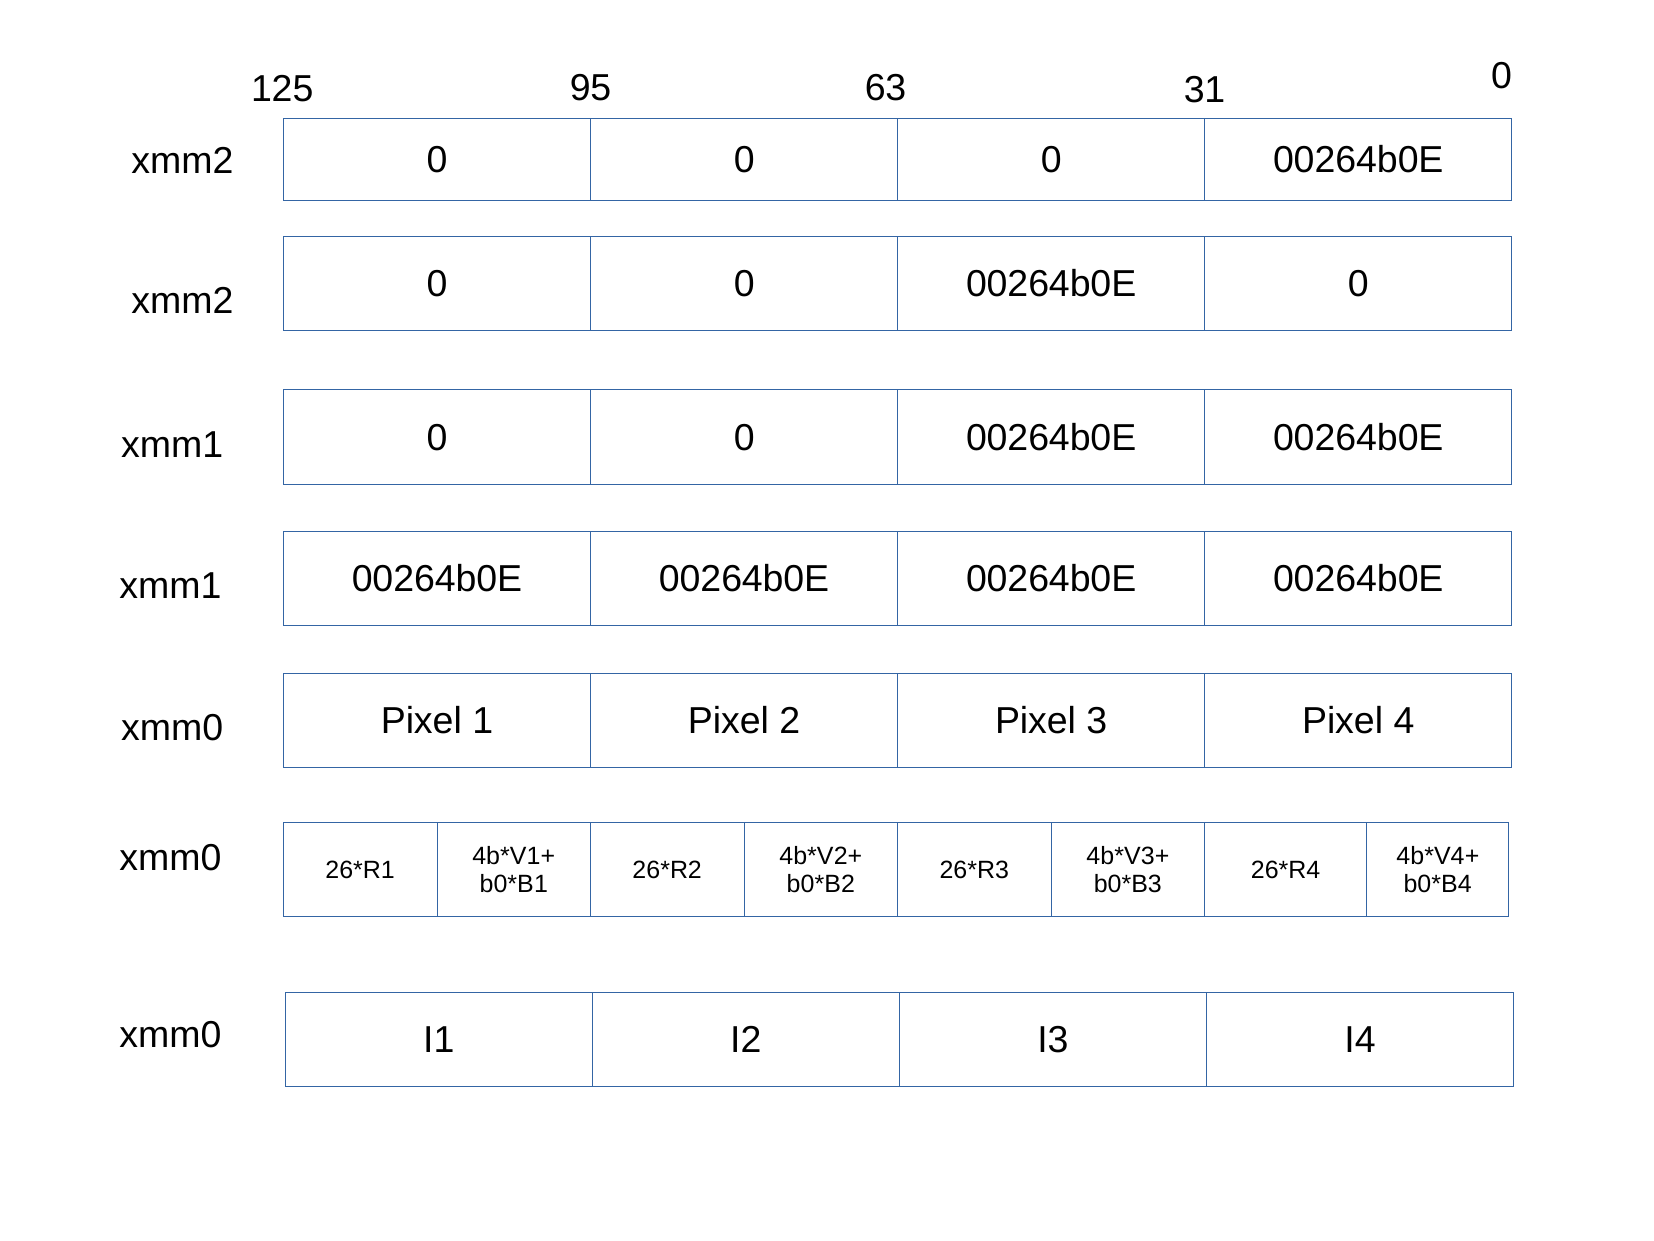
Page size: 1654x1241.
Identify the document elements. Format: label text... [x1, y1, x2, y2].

text_box 0 [283, 389, 590, 485]
text_box 63 [850, 59, 922, 116]
text_box 00264b0E [1204, 389, 1512, 485]
text_box Pixel 4 [1204, 673, 1512, 768]
text_box xmm1 [104, 557, 237, 615]
text_box xmm2 [116, 132, 236, 189]
text_box 26*R2 [590, 822, 744, 917]
text_box 0 [283, 236, 590, 331]
text_box 00264b0E [897, 389, 1204, 485]
text_box xmm1 [106, 415, 238, 473]
text_box 00264b0E [283, 531, 590, 626]
text_box 00264b0E [1204, 118, 1512, 201]
text_box 0 [590, 389, 897, 485]
text_box xmm0 [104, 829, 237, 886]
text_box xmm0 [106, 699, 238, 756]
text_box Pixel 1 [283, 673, 590, 768]
text_box 00264b0E [1204, 531, 1512, 626]
text_box I1 [285, 992, 592, 1087]
text_box xmm2 [116, 271, 249, 329]
text_box 0 [738, 158, 749, 170]
text_box 00264b0E [897, 531, 1204, 626]
text_box 0 [897, 118, 1204, 201]
text_box 125 [236, 60, 367, 201]
text_box 31 [1168, 61, 1241, 119]
text_box 4b*V4+ b0*B4 [1366, 822, 1509, 917]
text_box 0 [590, 118, 897, 201]
text_box 4b*V1+ b0*B1 [437, 822, 590, 917]
text_box 0 [1476, 47, 1527, 105]
text_box I2 [592, 992, 899, 1087]
text_box 4b*V3+ b0*B3 [1051, 822, 1204, 917]
text_box I4 [1206, 992, 1514, 1087]
text_box 00264b0E [897, 236, 1204, 331]
text_box I3 [899, 992, 1206, 1087]
text_box 0 [1204, 236, 1512, 331]
text_box xmm0 [104, 1006, 237, 1063]
text_box 4b*V2+ b0*B2 [744, 822, 897, 917]
text_box 26*R4 [1204, 822, 1366, 917]
text_box Pixel 3 [897, 673, 1204, 768]
text_box 0 [367, 118, 590, 201]
text_box 26*R3 [897, 822, 1051, 917]
text_box 00264b0E [590, 531, 897, 626]
text_box 95 [555, 59, 756, 158]
text_box 0 [590, 236, 897, 331]
text_box Pixel 2 [590, 673, 897, 768]
text_box 26*R1 [283, 822, 437, 917]
